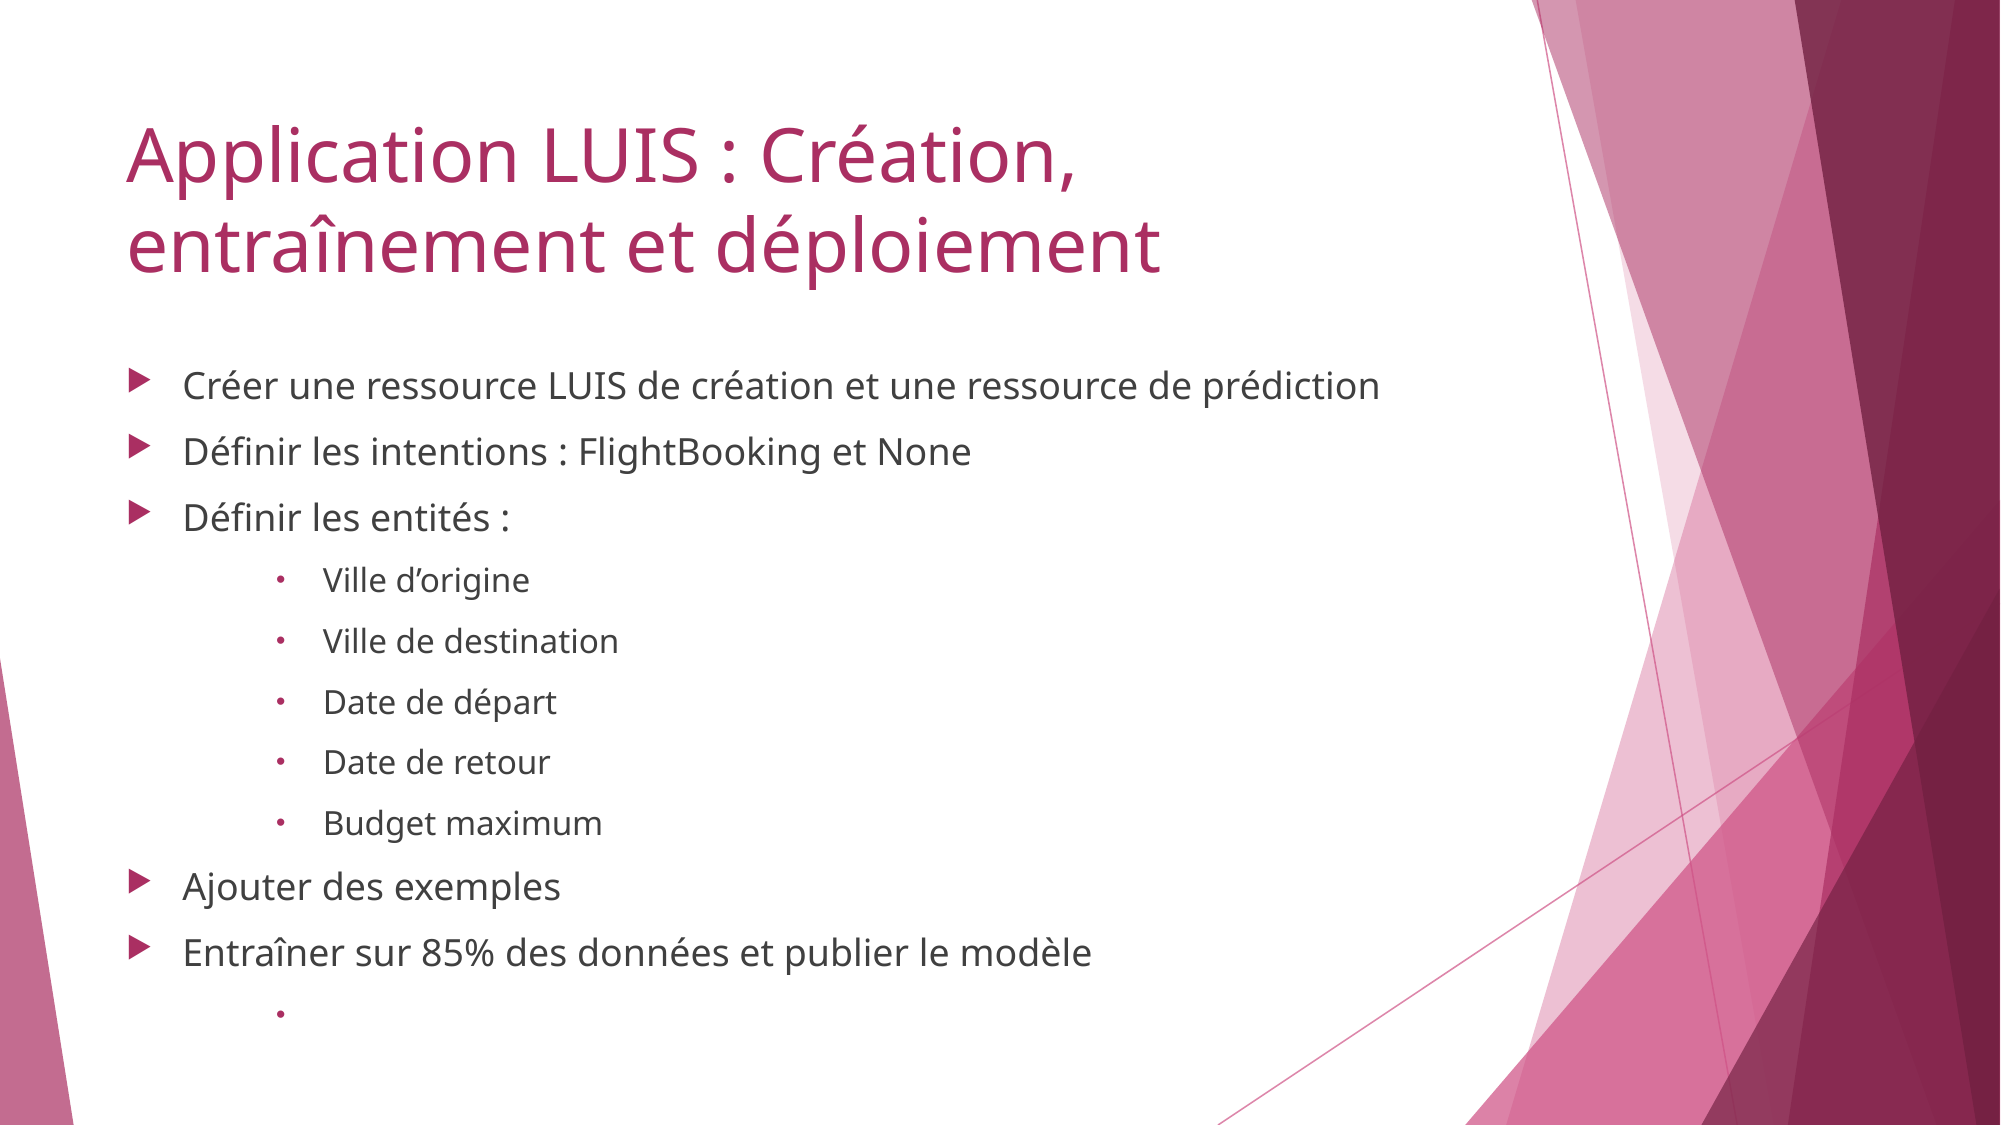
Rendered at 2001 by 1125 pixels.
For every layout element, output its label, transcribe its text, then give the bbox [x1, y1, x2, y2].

title Application LUIS : Création, entraînement et déploiement [111, 99, 1522, 317]
list Créer une ressource LUIS de création et une ressource de prédiction Définir les intentions : FlightBooking et None Définir les entités : Ville d’origine Ville de destination Date de départ Date de retour Budget maximum Ajouter des exemples Entraîner sur 85% des données et publier le modèle [111, 354, 1522, 992]
